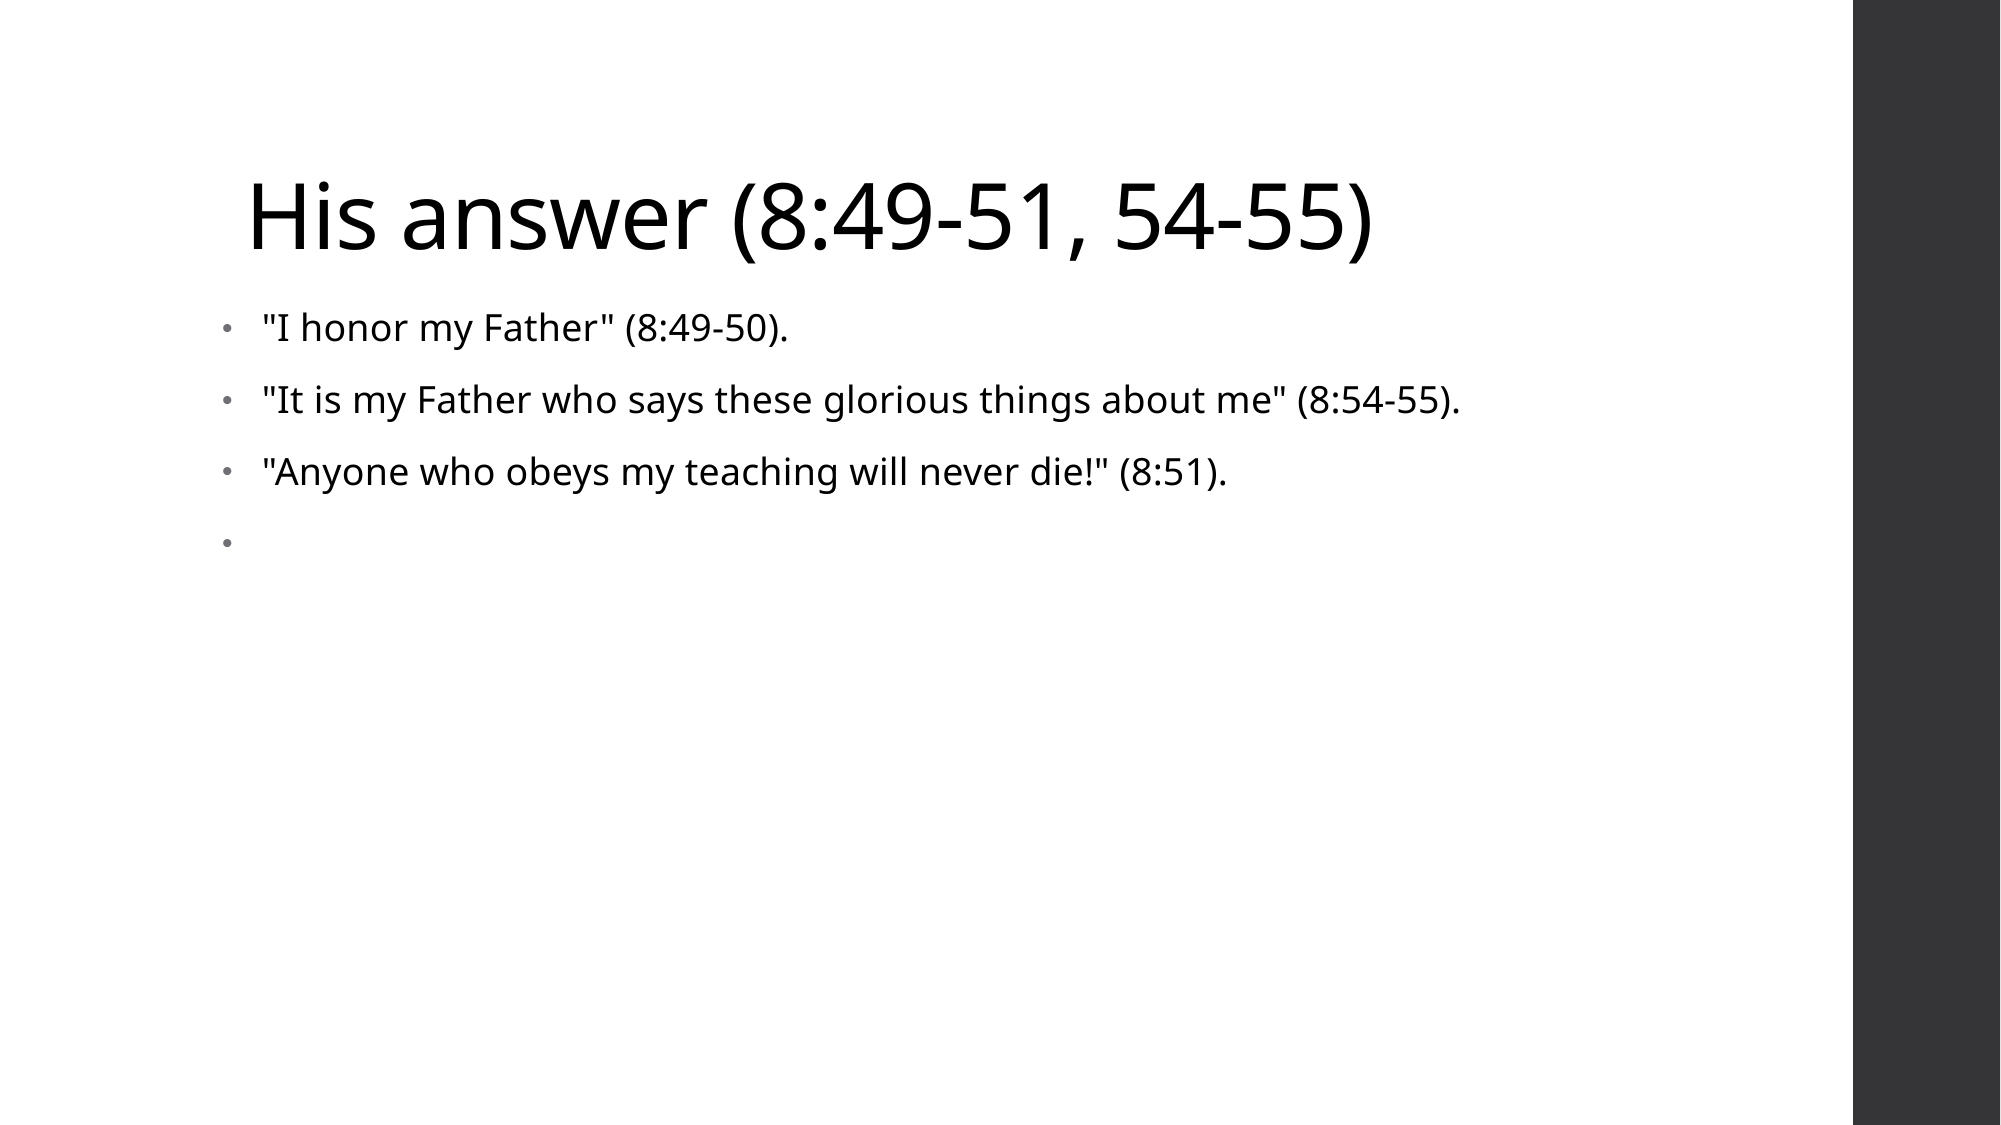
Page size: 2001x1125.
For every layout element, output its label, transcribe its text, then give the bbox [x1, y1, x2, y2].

title His answer (8:49-51, 54-55) [206, 60, 1797, 278]
list "I honor my Father" (8:49-50). "It is my Father who says these glorious things about me" (8:54-55). "Anyone who obeys my teaching will never die!" (8:51). [206, 299, 1617, 1014]
